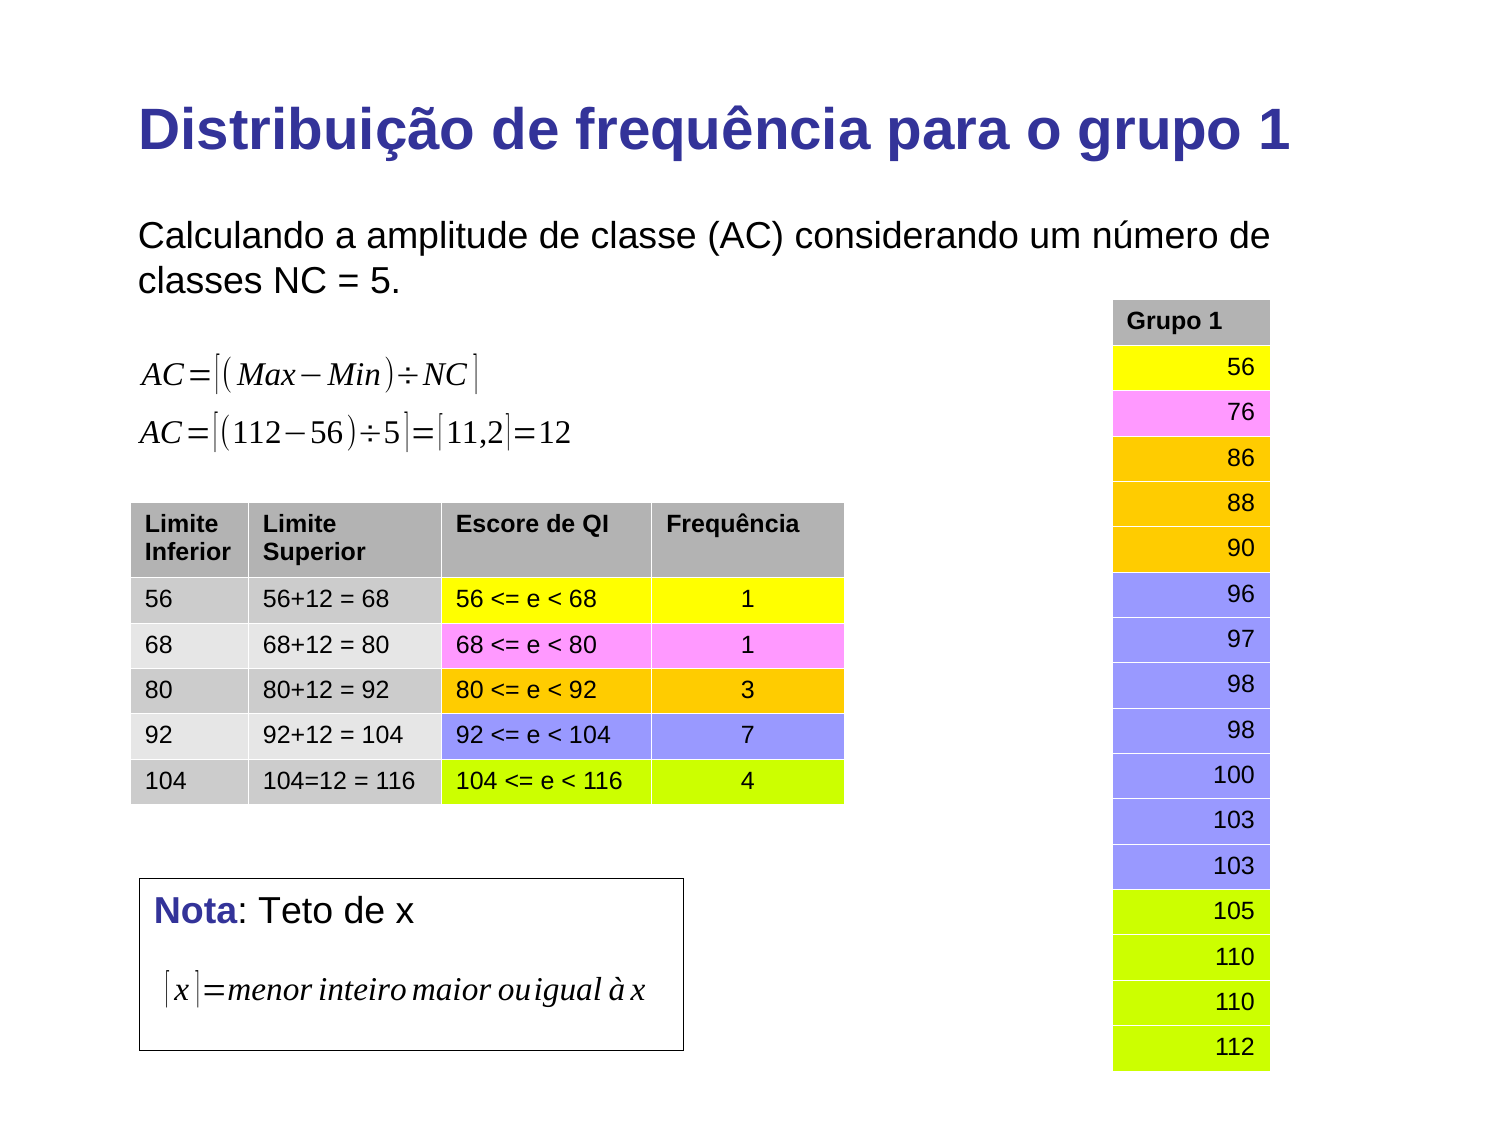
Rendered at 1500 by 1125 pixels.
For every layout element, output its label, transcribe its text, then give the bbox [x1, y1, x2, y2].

table_cell 4 [652, 760, 844, 804]
chart [130, 410, 579, 455]
table_cell 56+12 = 68 [249, 578, 441, 623]
table_cell 105 [1113, 890, 1270, 934]
text_box Nota: Teto de x [139, 878, 684, 1051]
text_box Calculando a amplitude de classe (AC) considerando um número de classes NC = 5. [123, 203, 1366, 330]
table_cell 80 <= e < 92 [442, 669, 651, 713]
table_cell 92 <= e < 104 [442, 714, 651, 759]
table_cell 98 [1113, 663, 1270, 708]
table_header Frequência [652, 503, 844, 577]
table_cell 56 <= e < 68 [442, 578, 651, 623]
table_cell 90 [1113, 527, 1270, 572]
table_cell 3 [652, 669, 844, 713]
table_cell 97 [1113, 618, 1270, 662]
table_cell 80+12 = 92 [249, 669, 441, 713]
table_cell 7 [652, 714, 844, 759]
table_cell 96 [1113, 573, 1270, 617]
table_cell 98 [1113, 709, 1270, 753]
table_cell 112 [1113, 1026, 1270, 1071]
table_header Limite Inferior [131, 503, 248, 577]
table_header Escore de QI [442, 503, 651, 577]
table_cell 1 [652, 624, 844, 668]
table_cell 88 [1113, 482, 1270, 526]
table_cell 104=12 = 116 [249, 760, 441, 804]
table_cell 92+12 = 104 [249, 714, 441, 759]
table_cell 80 [131, 669, 248, 713]
table_cell 1 [652, 578, 844, 623]
chart [132, 352, 485, 397]
table_cell 68+12 = 80 [249, 624, 441, 668]
table_cell 92 [131, 714, 248, 759]
table_cell 103 [1113, 845, 1270, 889]
table_cell 110 [1113, 981, 1270, 1025]
table_cell 103 [1113, 799, 1270, 844]
table_cell 110 [1113, 935, 1270, 980]
table_cell 100 [1113, 754, 1270, 798]
table_cell 56 [131, 578, 248, 623]
table_cell 104 <= e < 116 [442, 760, 651, 804]
table_header Limite Superior [249, 503, 441, 577]
table_cell 56 [1113, 346, 1270, 390]
text_box Distribuição de frequência para o grupo 1 [123, 84, 1400, 179]
table_cell 68 <= e < 80 [442, 624, 651, 668]
table_cell 104 [131, 760, 248, 804]
table_header Grupo 1 [1113, 300, 1270, 345]
table_cell 76 [1113, 391, 1270, 436]
table_cell 86 [1113, 437, 1270, 481]
table_cell 68 [131, 624, 248, 668]
